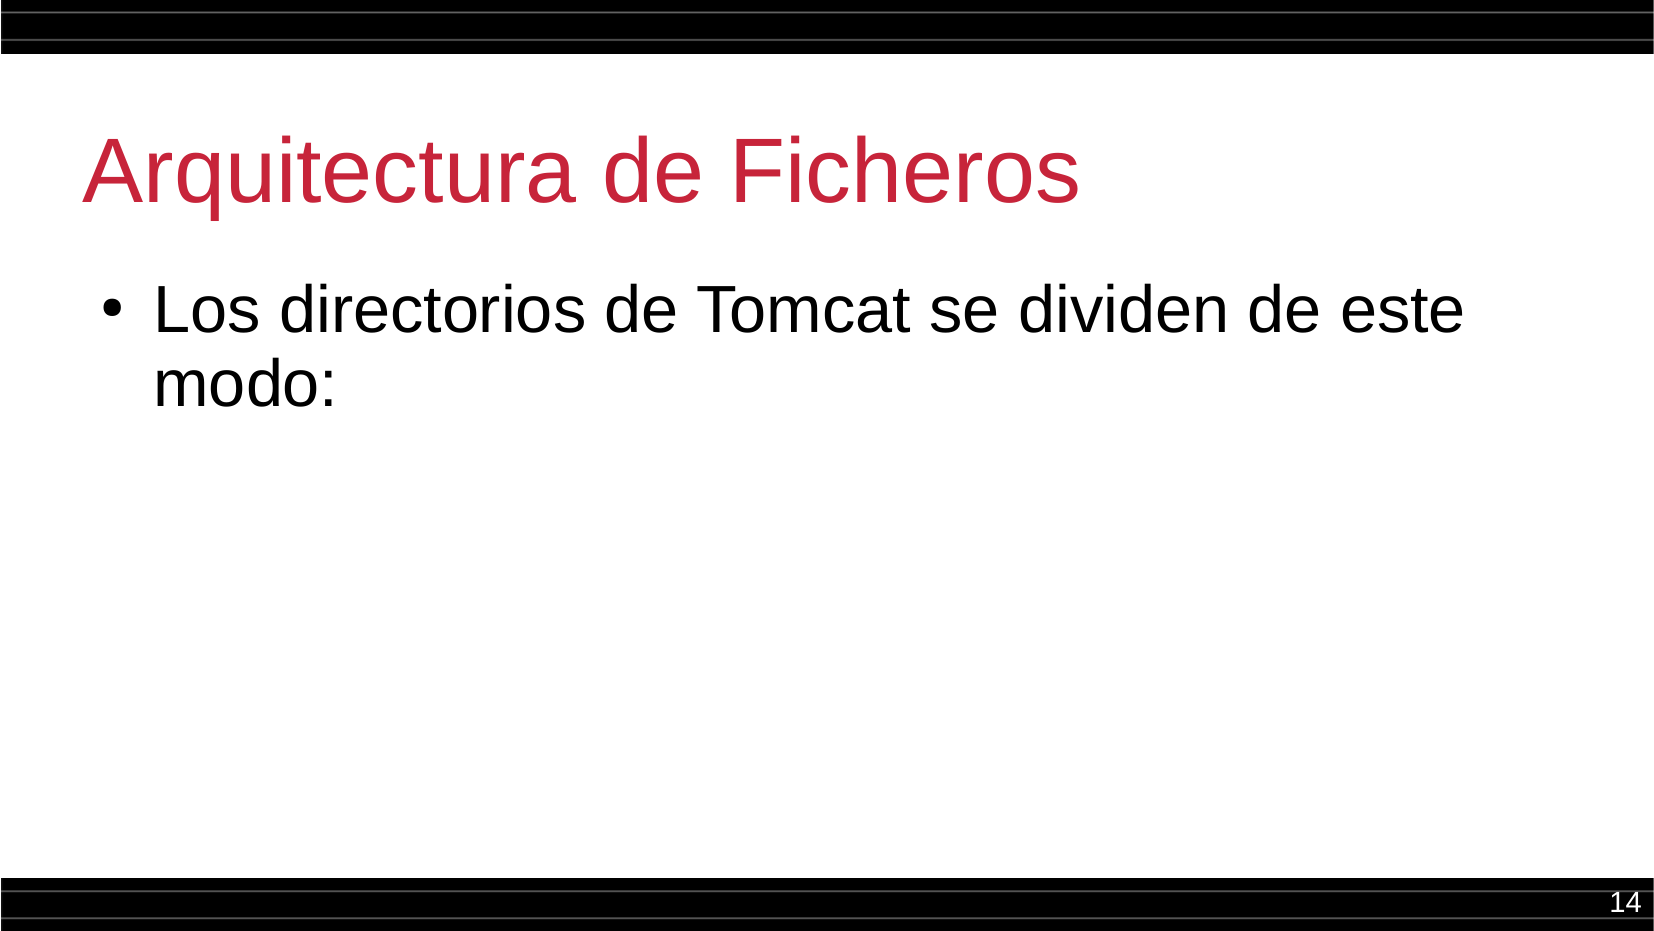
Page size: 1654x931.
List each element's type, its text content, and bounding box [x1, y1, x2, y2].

list Los directorios de Tomcat se dividen de este modo: [82, 271, 1571, 851]
picture [1, 0, 1654, 54]
title Arquitectura de Ficheros [82, 92, 1571, 249]
picture [1, 878, 1654, 931]
